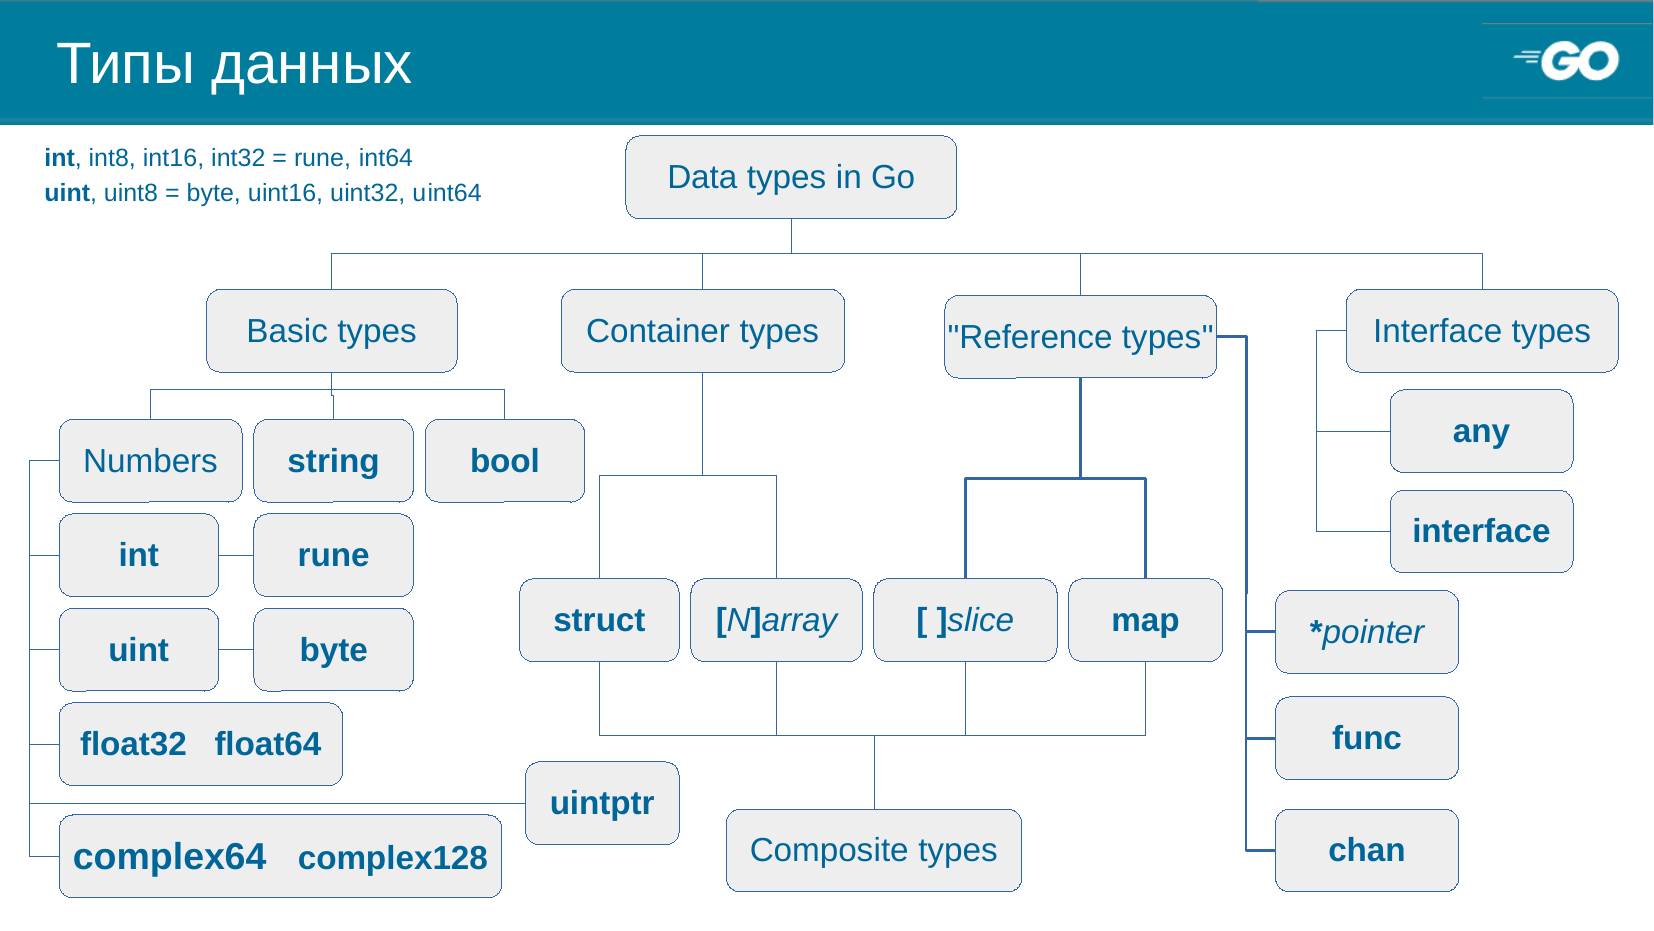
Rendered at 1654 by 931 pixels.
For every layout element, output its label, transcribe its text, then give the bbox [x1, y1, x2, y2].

text_box struct [519, 578, 680, 662]
text_box interface [1390, 490, 1574, 573]
text_box "Reference types" [944, 295, 1217, 379]
text_box Basic types [206, 289, 458, 373]
text_box complex64 complex128 [59, 814, 502, 898]
picture [1542, 41, 1619, 81]
text_box int [59, 513, 219, 597]
text_box uint [59, 608, 219, 692]
text_box func [1275, 696, 1459, 780]
text_box bool [425, 419, 585, 503]
text_box chan [1275, 809, 1459, 892]
text_box byte [253, 608, 414, 692]
text_box rune [253, 513, 414, 597]
text_box uintptr [525, 761, 680, 845]
text_box [N]array [690, 578, 863, 662]
text_box Типы данных [41, 23, 1495, 104]
text_box Data types in Go [625, 135, 957, 219]
text_box int, int8, int16, int32 = rune, int64 [29, 135, 591, 171]
text_box Numbers [59, 419, 243, 503]
text_box any [1390, 389, 1574, 473]
text_box [ ]slice [873, 578, 1058, 662]
text_box Container types [561, 289, 845, 373]
text_box map [1068, 578, 1223, 662]
text_box Interface types [1346, 289, 1619, 373]
text_box float32 float64 [59, 702, 343, 786]
text_box uint, uint8 = byte, uint16, uint32, uint64 [29, 171, 591, 219]
text_box Composite types [726, 809, 1022, 892]
text_box *pointer [1275, 590, 1459, 674]
text_box string [253, 419, 414, 503]
